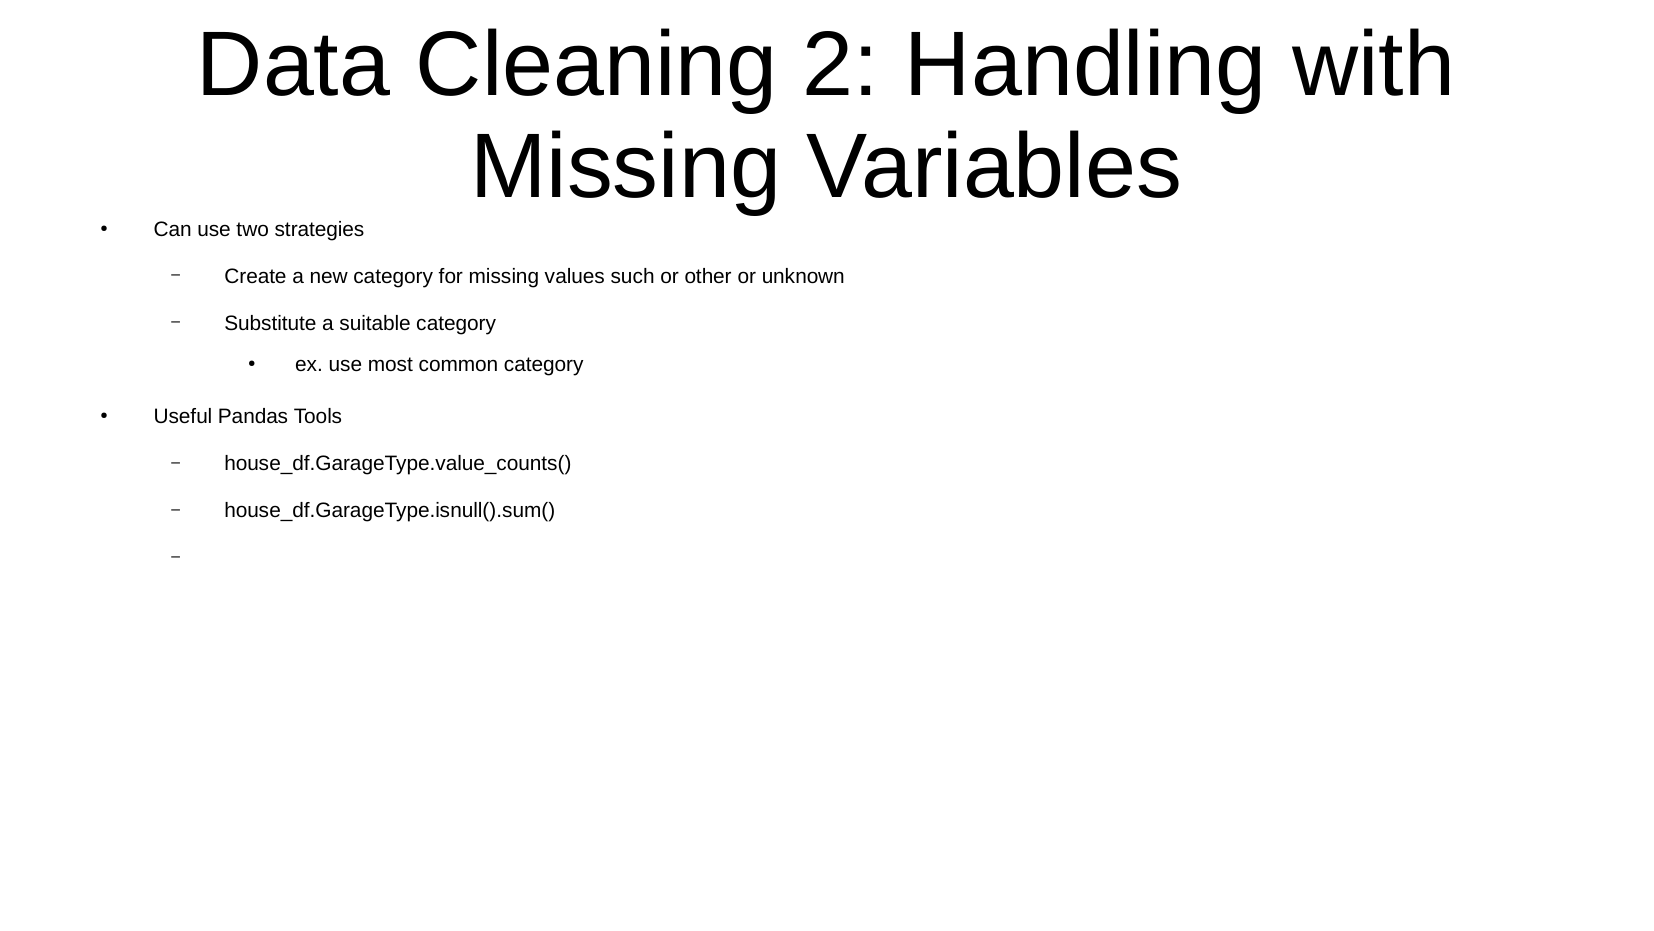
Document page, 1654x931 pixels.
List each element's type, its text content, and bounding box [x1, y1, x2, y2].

list Can use two strategies Create a new category for missing values such or other or unknown Substitute a suitable category ex. use most common category Useful Pandas Tools house_df.GarageType.value_counts() house_df.GarageType.isnull().sum() [82, 217, 1571, 758]
title Data Cleaning 2: Handling with Missing Variables [82, 12, 1571, 217]
